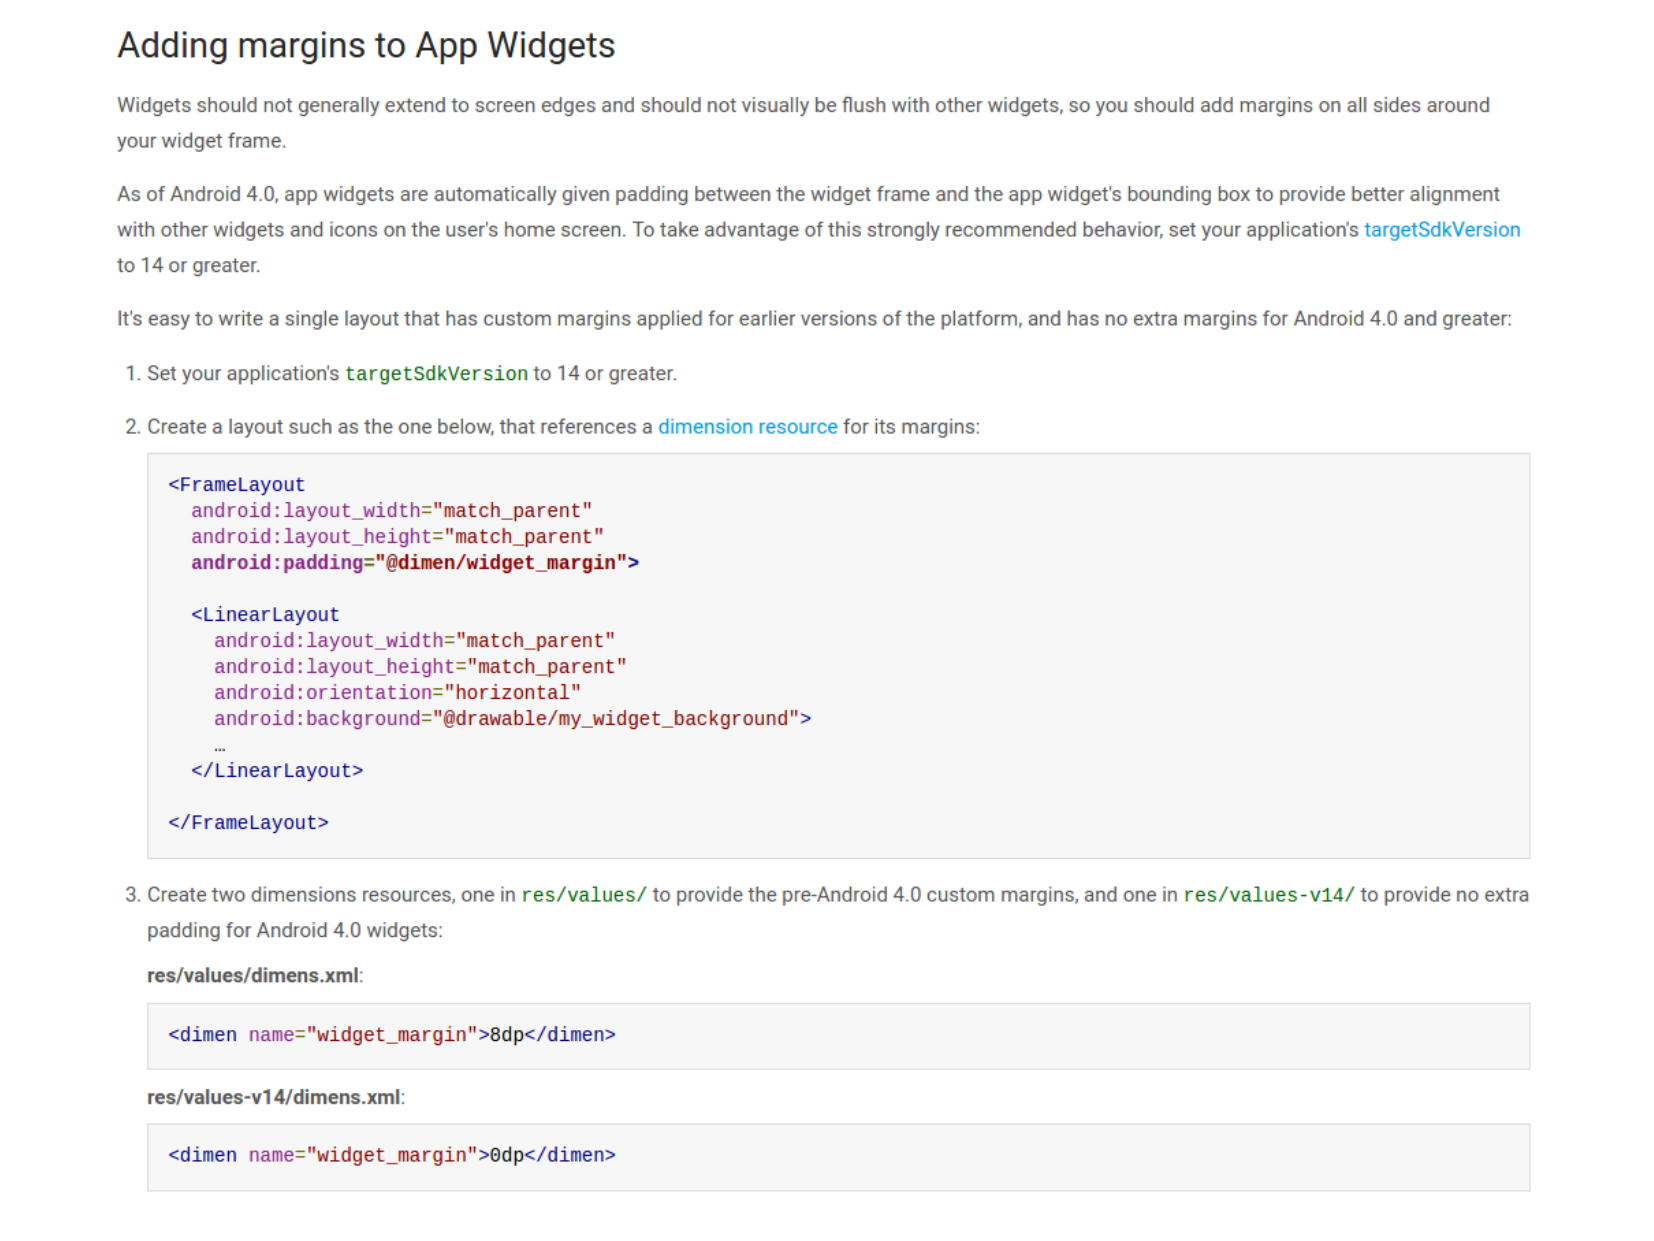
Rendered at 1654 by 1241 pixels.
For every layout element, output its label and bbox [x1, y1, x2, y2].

picture [94, 11, 1576, 1211]
